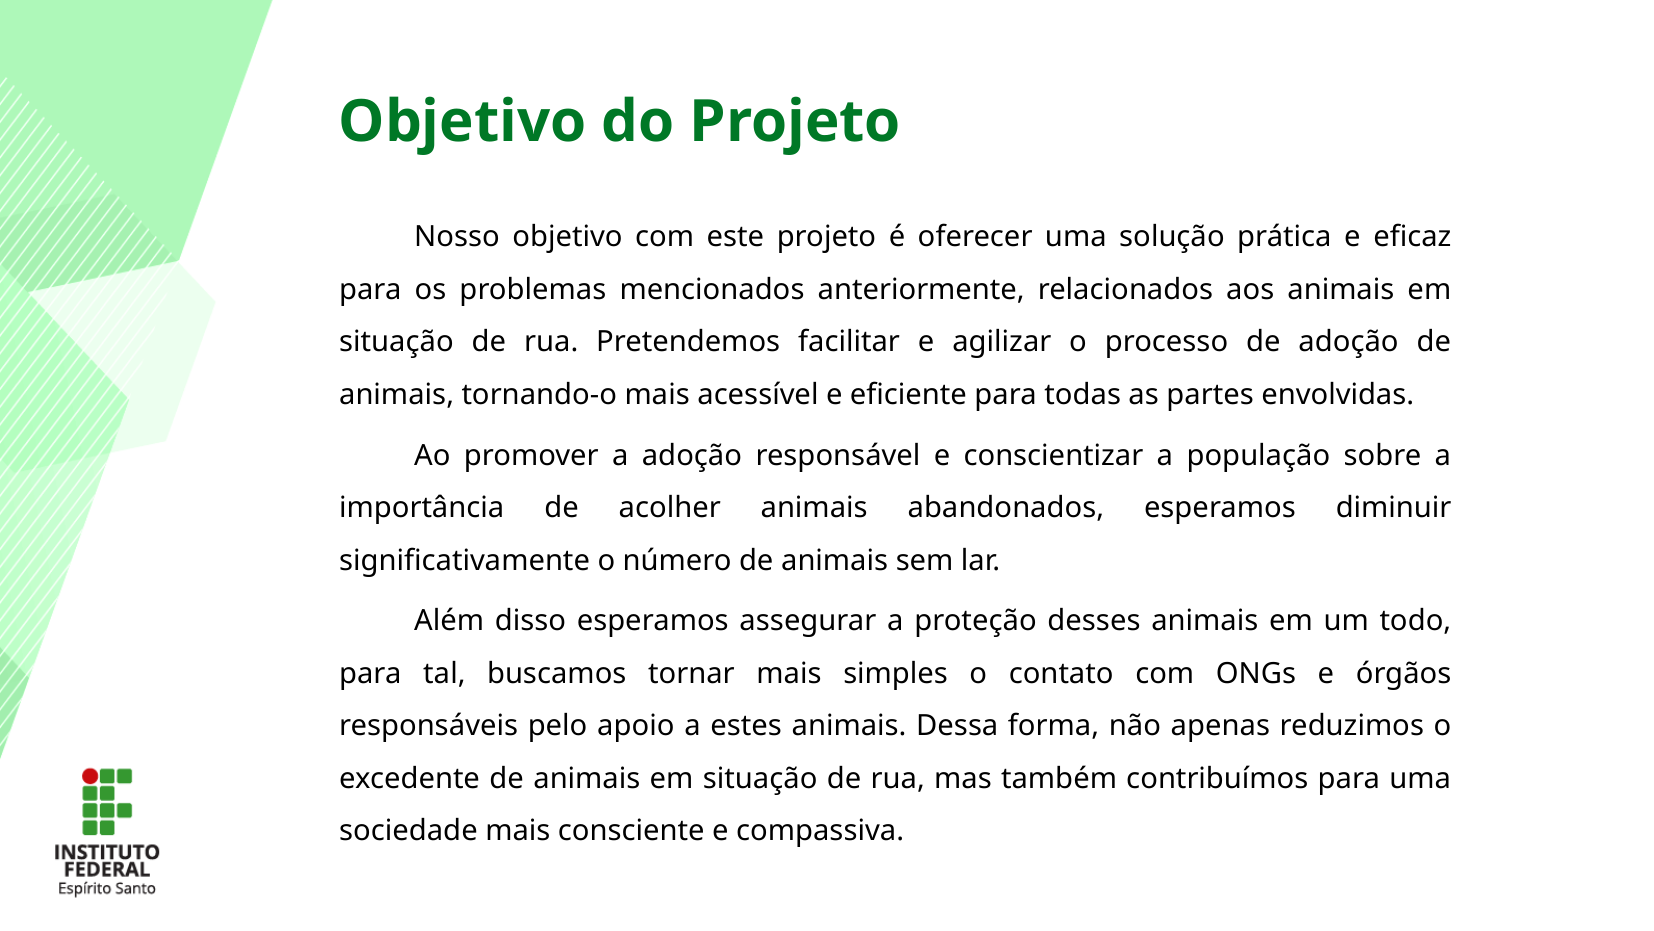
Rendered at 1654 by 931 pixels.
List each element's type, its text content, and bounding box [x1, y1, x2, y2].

text_box Nosso objetivo com este projeto é oferecer uma solução prática e eficaz para os problemas mencionados anteriormente, relacionados aos animais em situação de rua. Pretendemos facilitar e agilizar o processo de adoção de animais, tornando-o mais acessível e eficiente para todas as partes envolvidas. Ao promover a adoção responsável e conscientizar a população sobre a importância de acolher animais abandonados, esperamos diminuir significativamente o número de animais sem lar. Além disso esperamos assegurar a proteção desses animais em um todo, para tal, buscamos tornar mais simples o contato com ONGs e órgãos responsáveis pelo apoio a estes animais. Dessa forma, não apenas reduzimos o excedente de animais em situação de rua, mas também contribuímos para uma sociedade mais consciente e compassiva. [324, 192, 1467, 850]
picture [0, 0, 1654, 931]
text_box Objetivo do Projeto [324, 75, 1376, 161]
